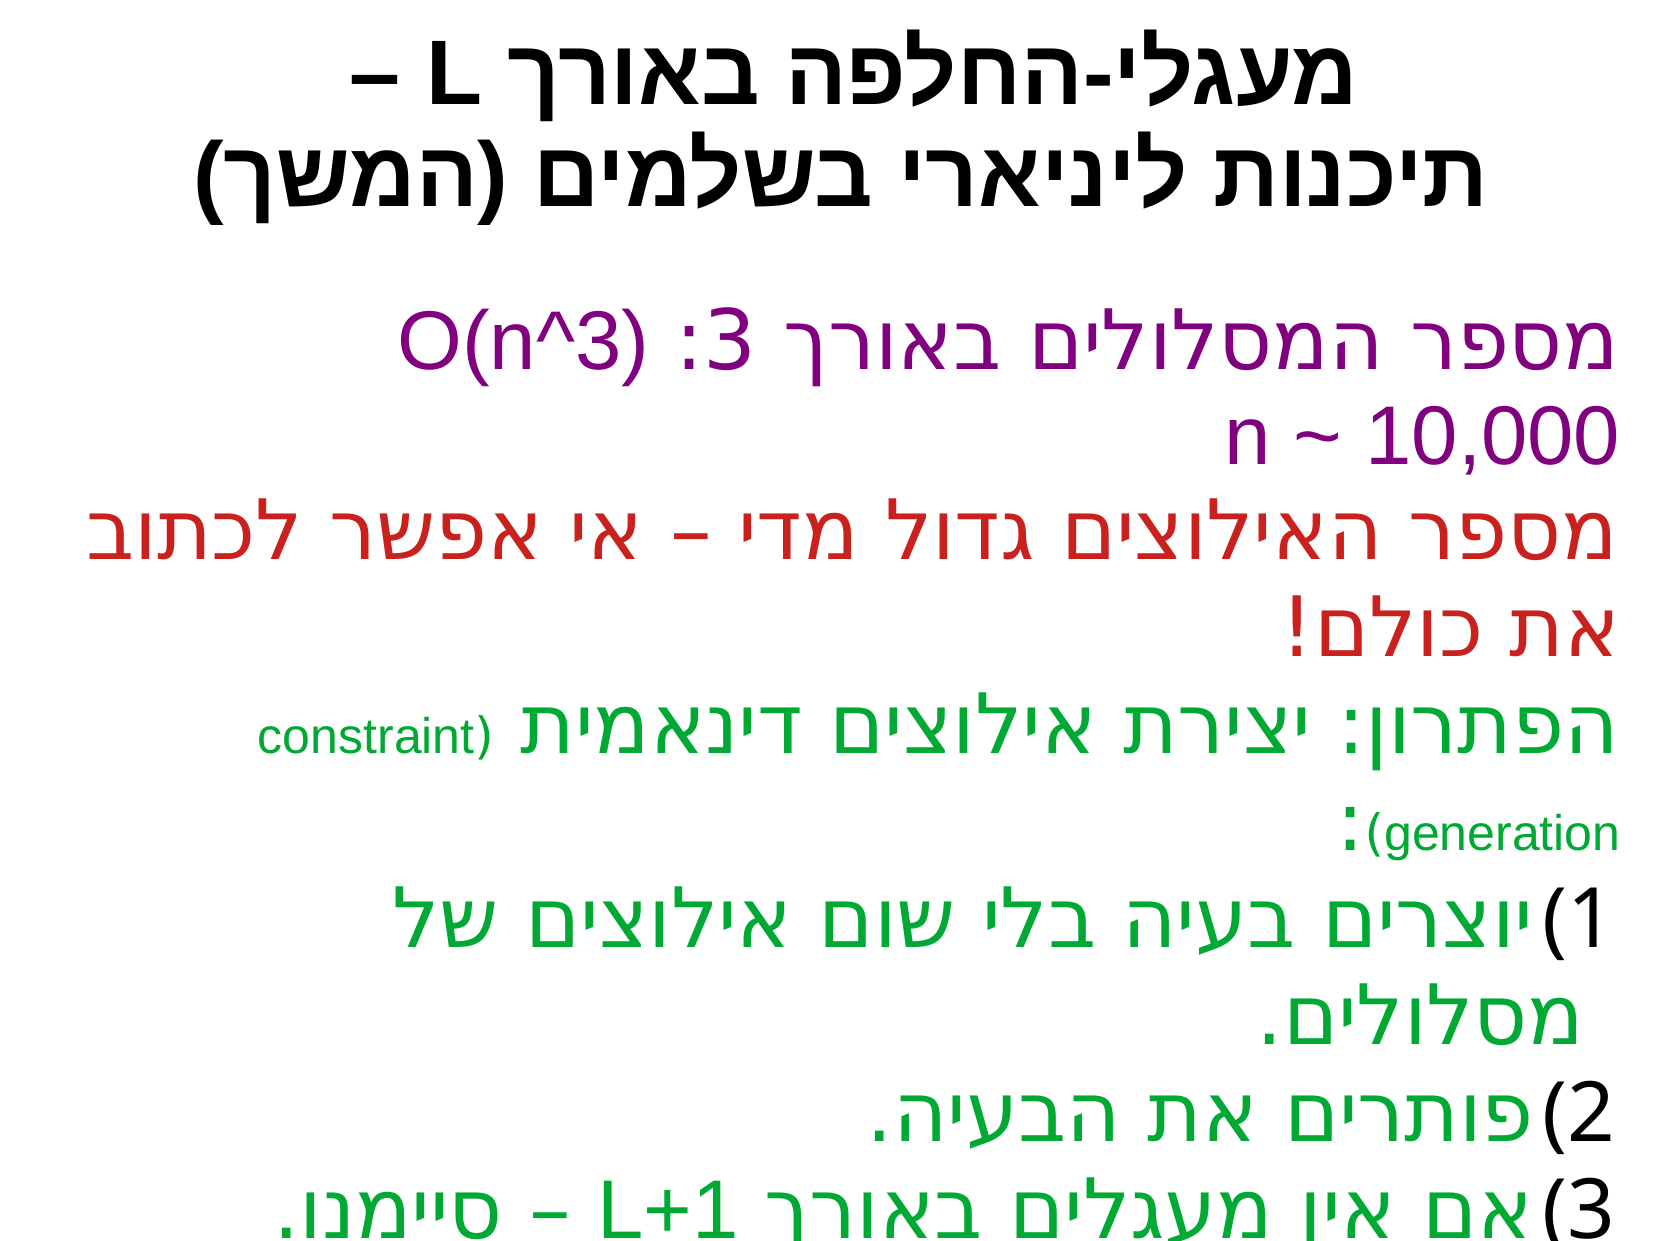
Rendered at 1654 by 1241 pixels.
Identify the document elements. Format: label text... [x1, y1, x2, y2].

text_box מספר המסלולים באורך 3: O(n^3) n ~ 10,000 מספר האילוצים גדול מדי – אי אפשר לכתוב את כולם! הפתרון: יצירת אילוצים דינאמית (constraint generation): יוצרים בעיה בלי שום אילוצים של מסלולים. פותרים את הבעיה. אם אין מעגלים באורך L+1 – סיימנו. אחרת, מוצאים את המסלולים באורך L, מוסיפים את האילוצים שלהם, וחוזרים ל-2. [30, 285, 1636, 1240]
title מעגלי-החלפה באורך L – תיכנות ליניארי בשלמים (המשך) [30, 21, 1654, 227]
